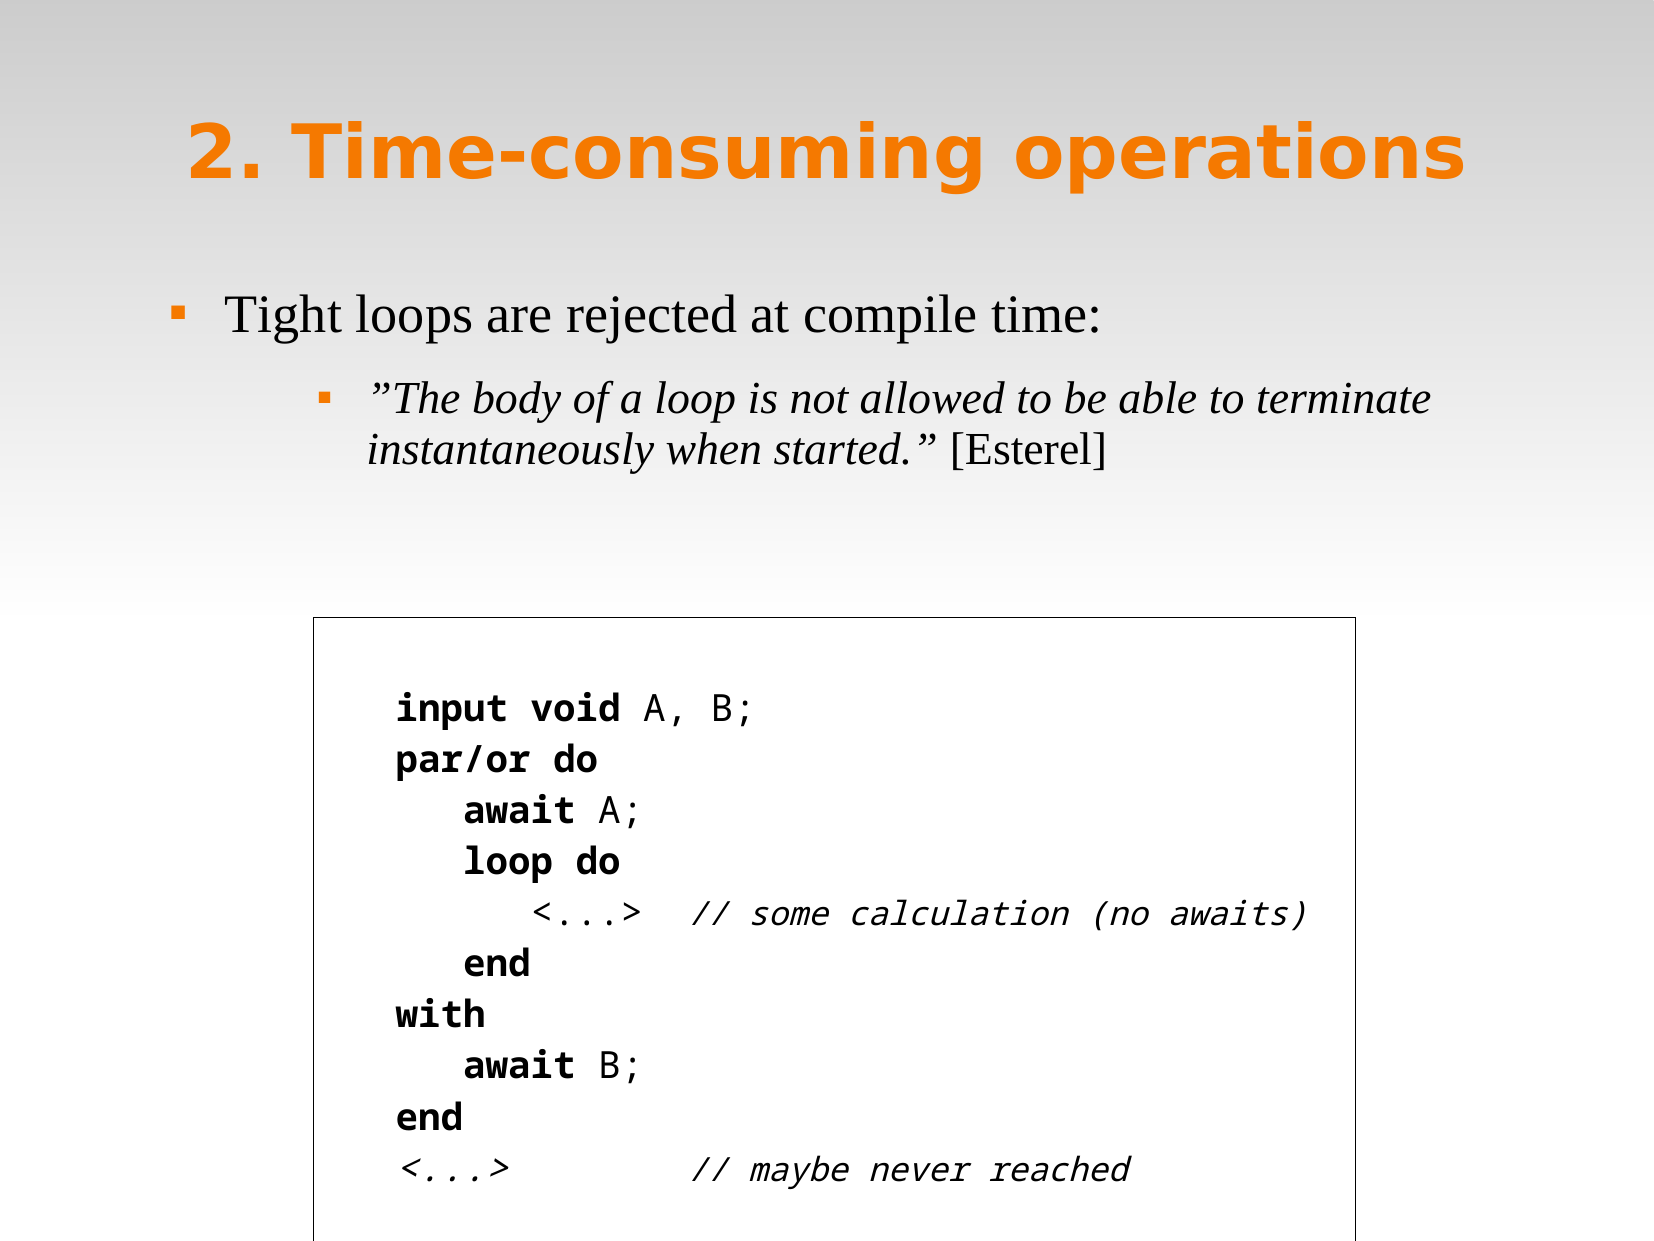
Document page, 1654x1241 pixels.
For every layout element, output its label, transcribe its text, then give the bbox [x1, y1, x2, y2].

text_box input void A, B; par/or do await A; loop do <...> // some calculation (no awaits) end with await B; end <...> // maybe never reached [313, 1035, 1356, 1165]
list Tight loops are rejected at compile time: ”The body of a loop is not allowed to be able to terminate instantaneously when started.” [Esterel] [82, 231, 1571, 1035]
title 2. Time-consuming operations [82, 49, 1571, 231]
